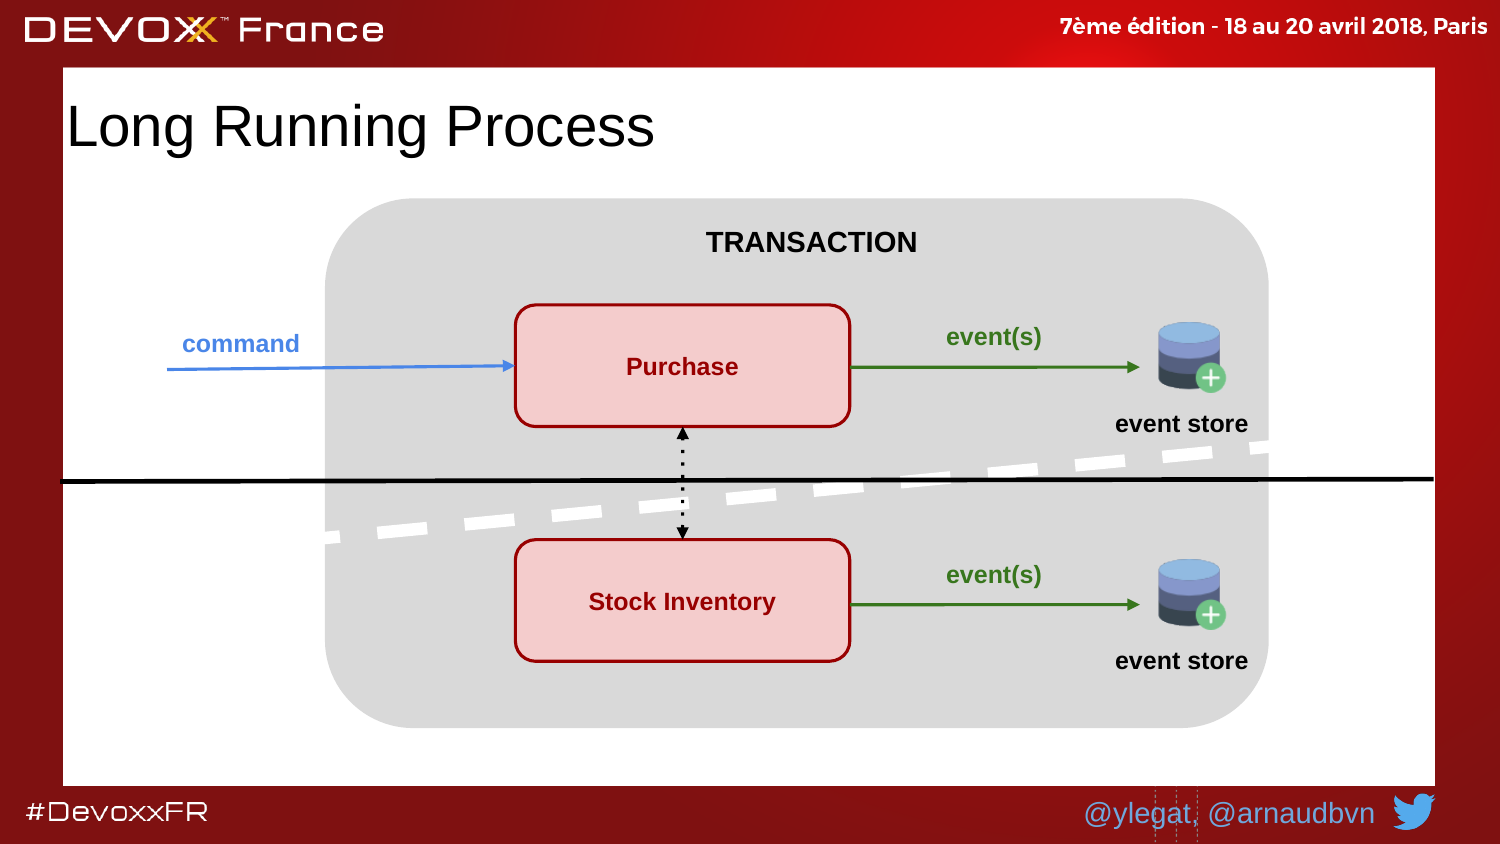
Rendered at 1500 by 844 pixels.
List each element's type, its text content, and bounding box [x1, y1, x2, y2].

text_box TRANSACTION [690, 207, 940, 290]
text_box event store [1100, 629, 1286, 706]
text_box command [167, 312, 327, 367]
text_box [324, 198, 1269, 478]
text_box event store [1100, 392, 1286, 468]
text_box Stock Inventory [515, 539, 850, 662]
text_box event(s) [931, 543, 1072, 598]
text_box Purchase [515, 304, 850, 427]
title Long Running Process [51, 72, 1449, 167]
text_box event(s) [931, 305, 1076, 360]
text_box [324, 482, 1269, 729]
picture [0, 0, 1500, 844]
text_box @ylegat, @arnaudbvn [1068, 779, 1399, 844]
